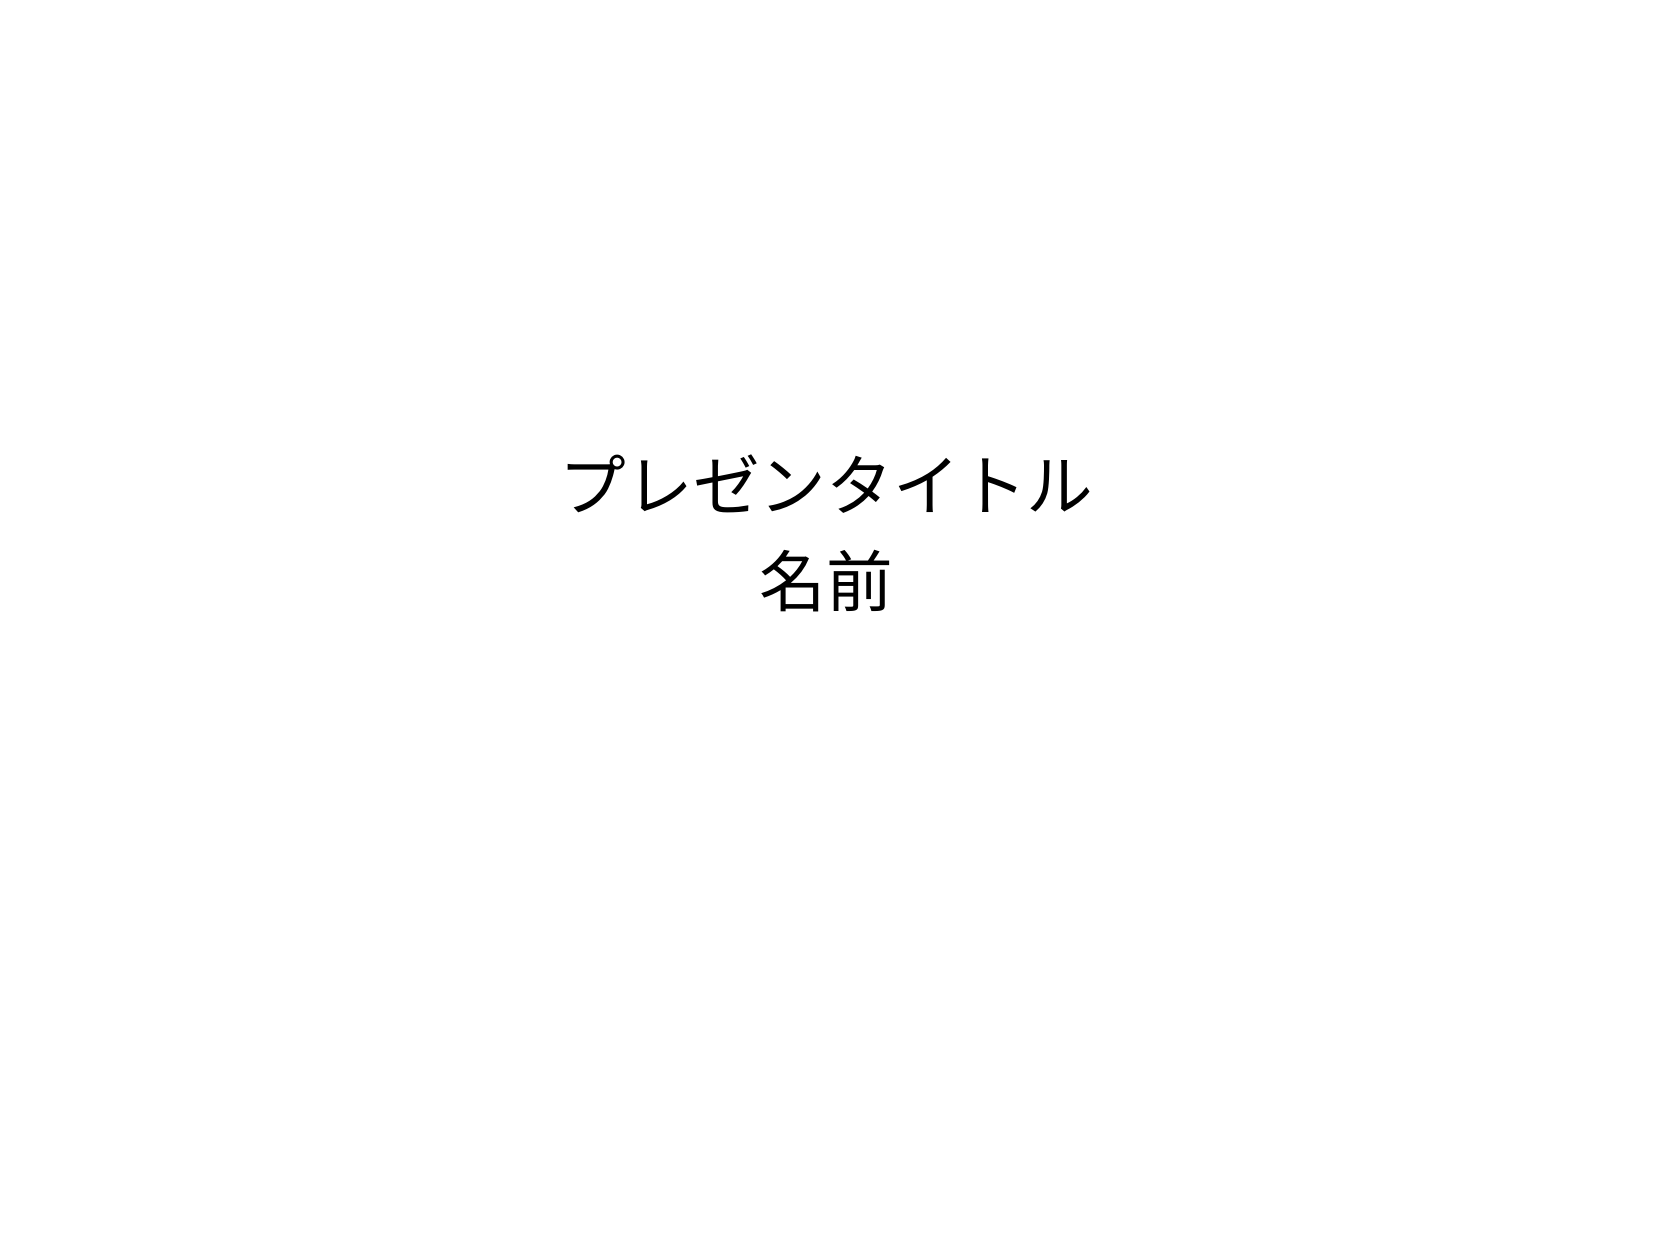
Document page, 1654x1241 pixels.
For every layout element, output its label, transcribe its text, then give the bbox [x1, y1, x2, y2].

subtitle プレゼンタイトル 名前 [82, 49, 1571, 1010]
